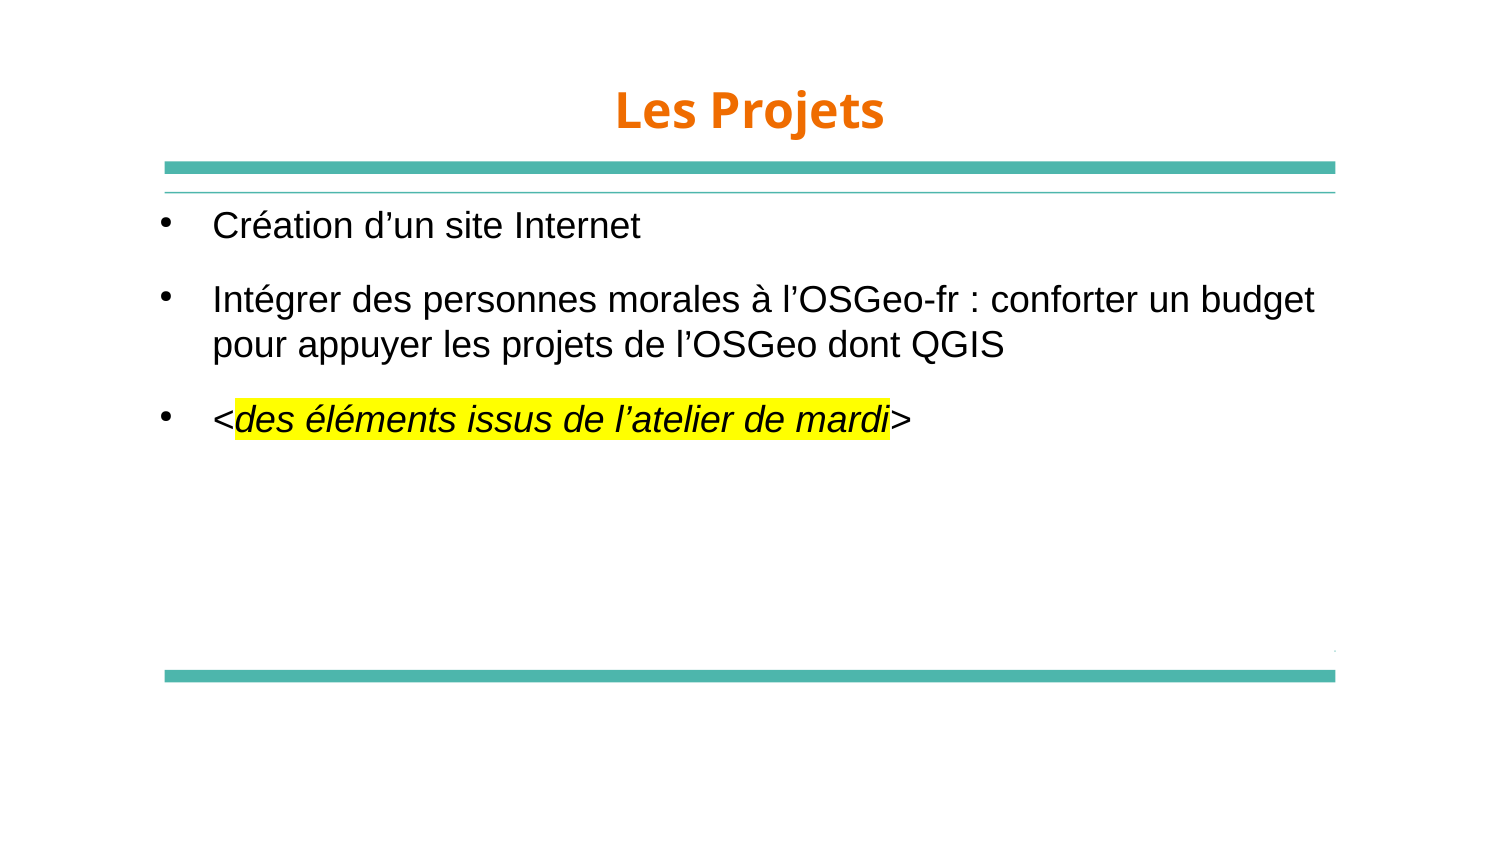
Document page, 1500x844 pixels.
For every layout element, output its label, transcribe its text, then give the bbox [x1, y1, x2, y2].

title Les Projets [82, 75, 1418, 154]
list Création d’un site Internet Intégrer des personnes morales à l’OSGeo-fr : conforter un budget pour appuyer les projets de l’OSGeo dont QGIS <des éléments issus de l’atelier de mardi> [141, 200, 1335, 664]
